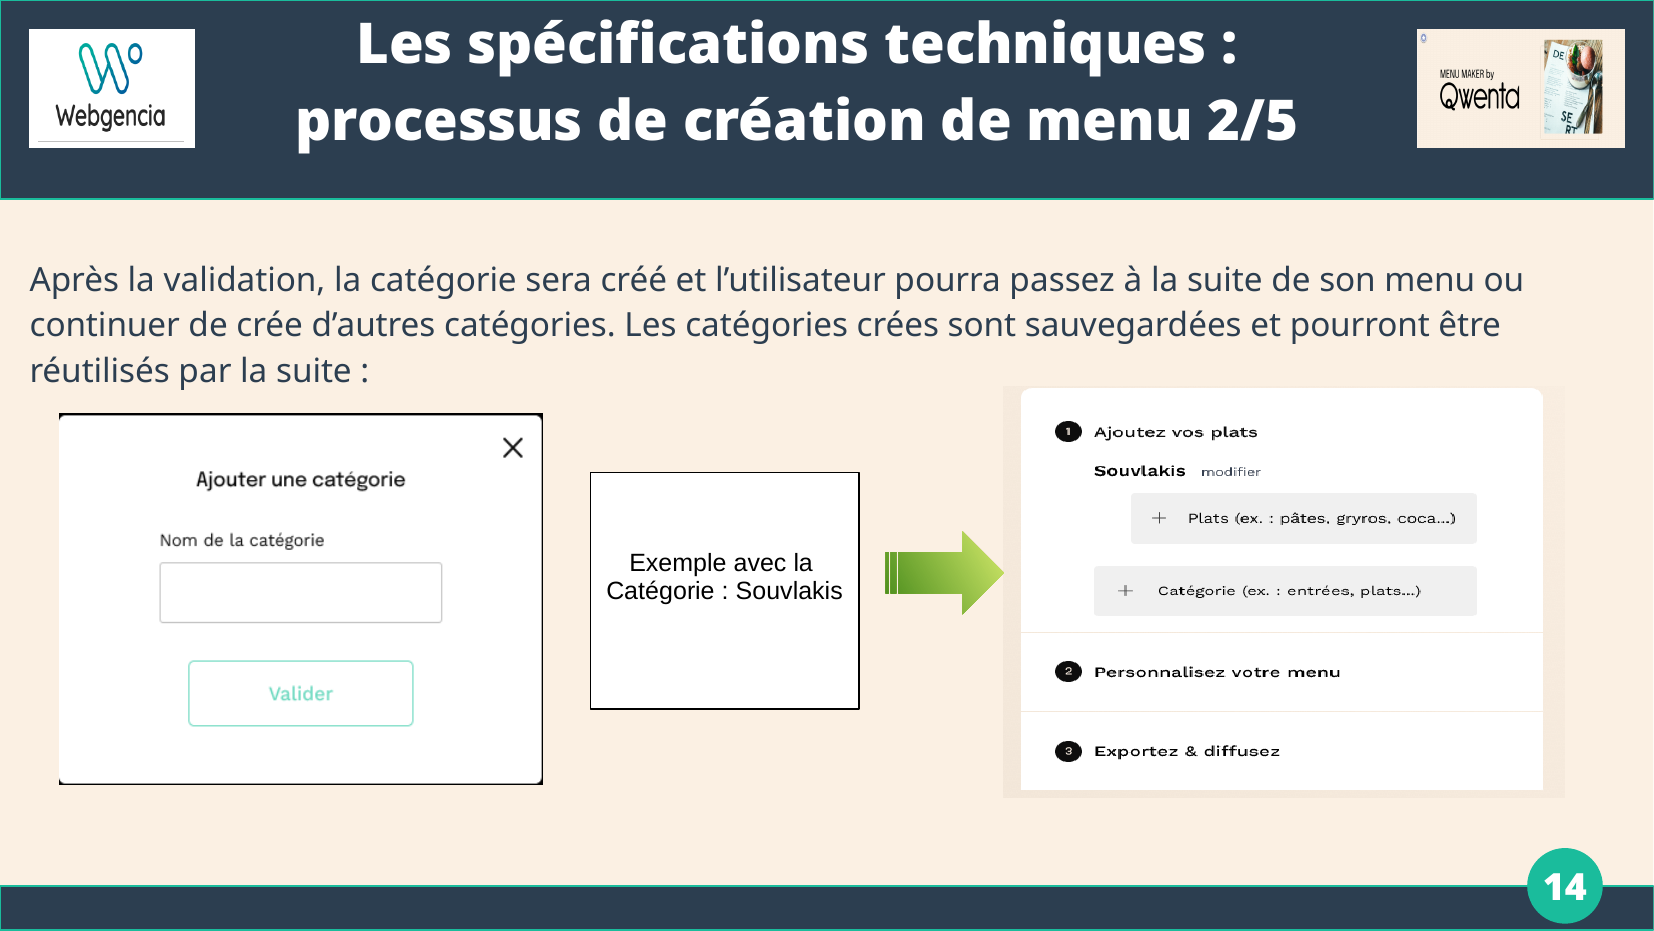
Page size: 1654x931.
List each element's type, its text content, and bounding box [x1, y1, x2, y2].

text_box [890, 552, 897, 594]
picture [1417, 29, 1625, 148]
title Les spécifications techniques : processus de création de menu 2/5 [206, 59, 1388, 177]
picture [59, 413, 543, 785]
text_box [885, 552, 889, 594]
text_box [898, 531, 1004, 615]
text_box Exemple avec la Catégorie : Souvlakis [590, 472, 860, 709]
picture [1003, 386, 1565, 798]
subtitle Après la validation, la catégorie sera créé et l’utilisateur pourra passez à la suite de son menu ou continuer de crée d’autres catégories. Les catégories crées sont sauvegardées et pourront être réutilisés par la suite : [29, 211, 1625, 389]
picture [29, 29, 195, 148]
